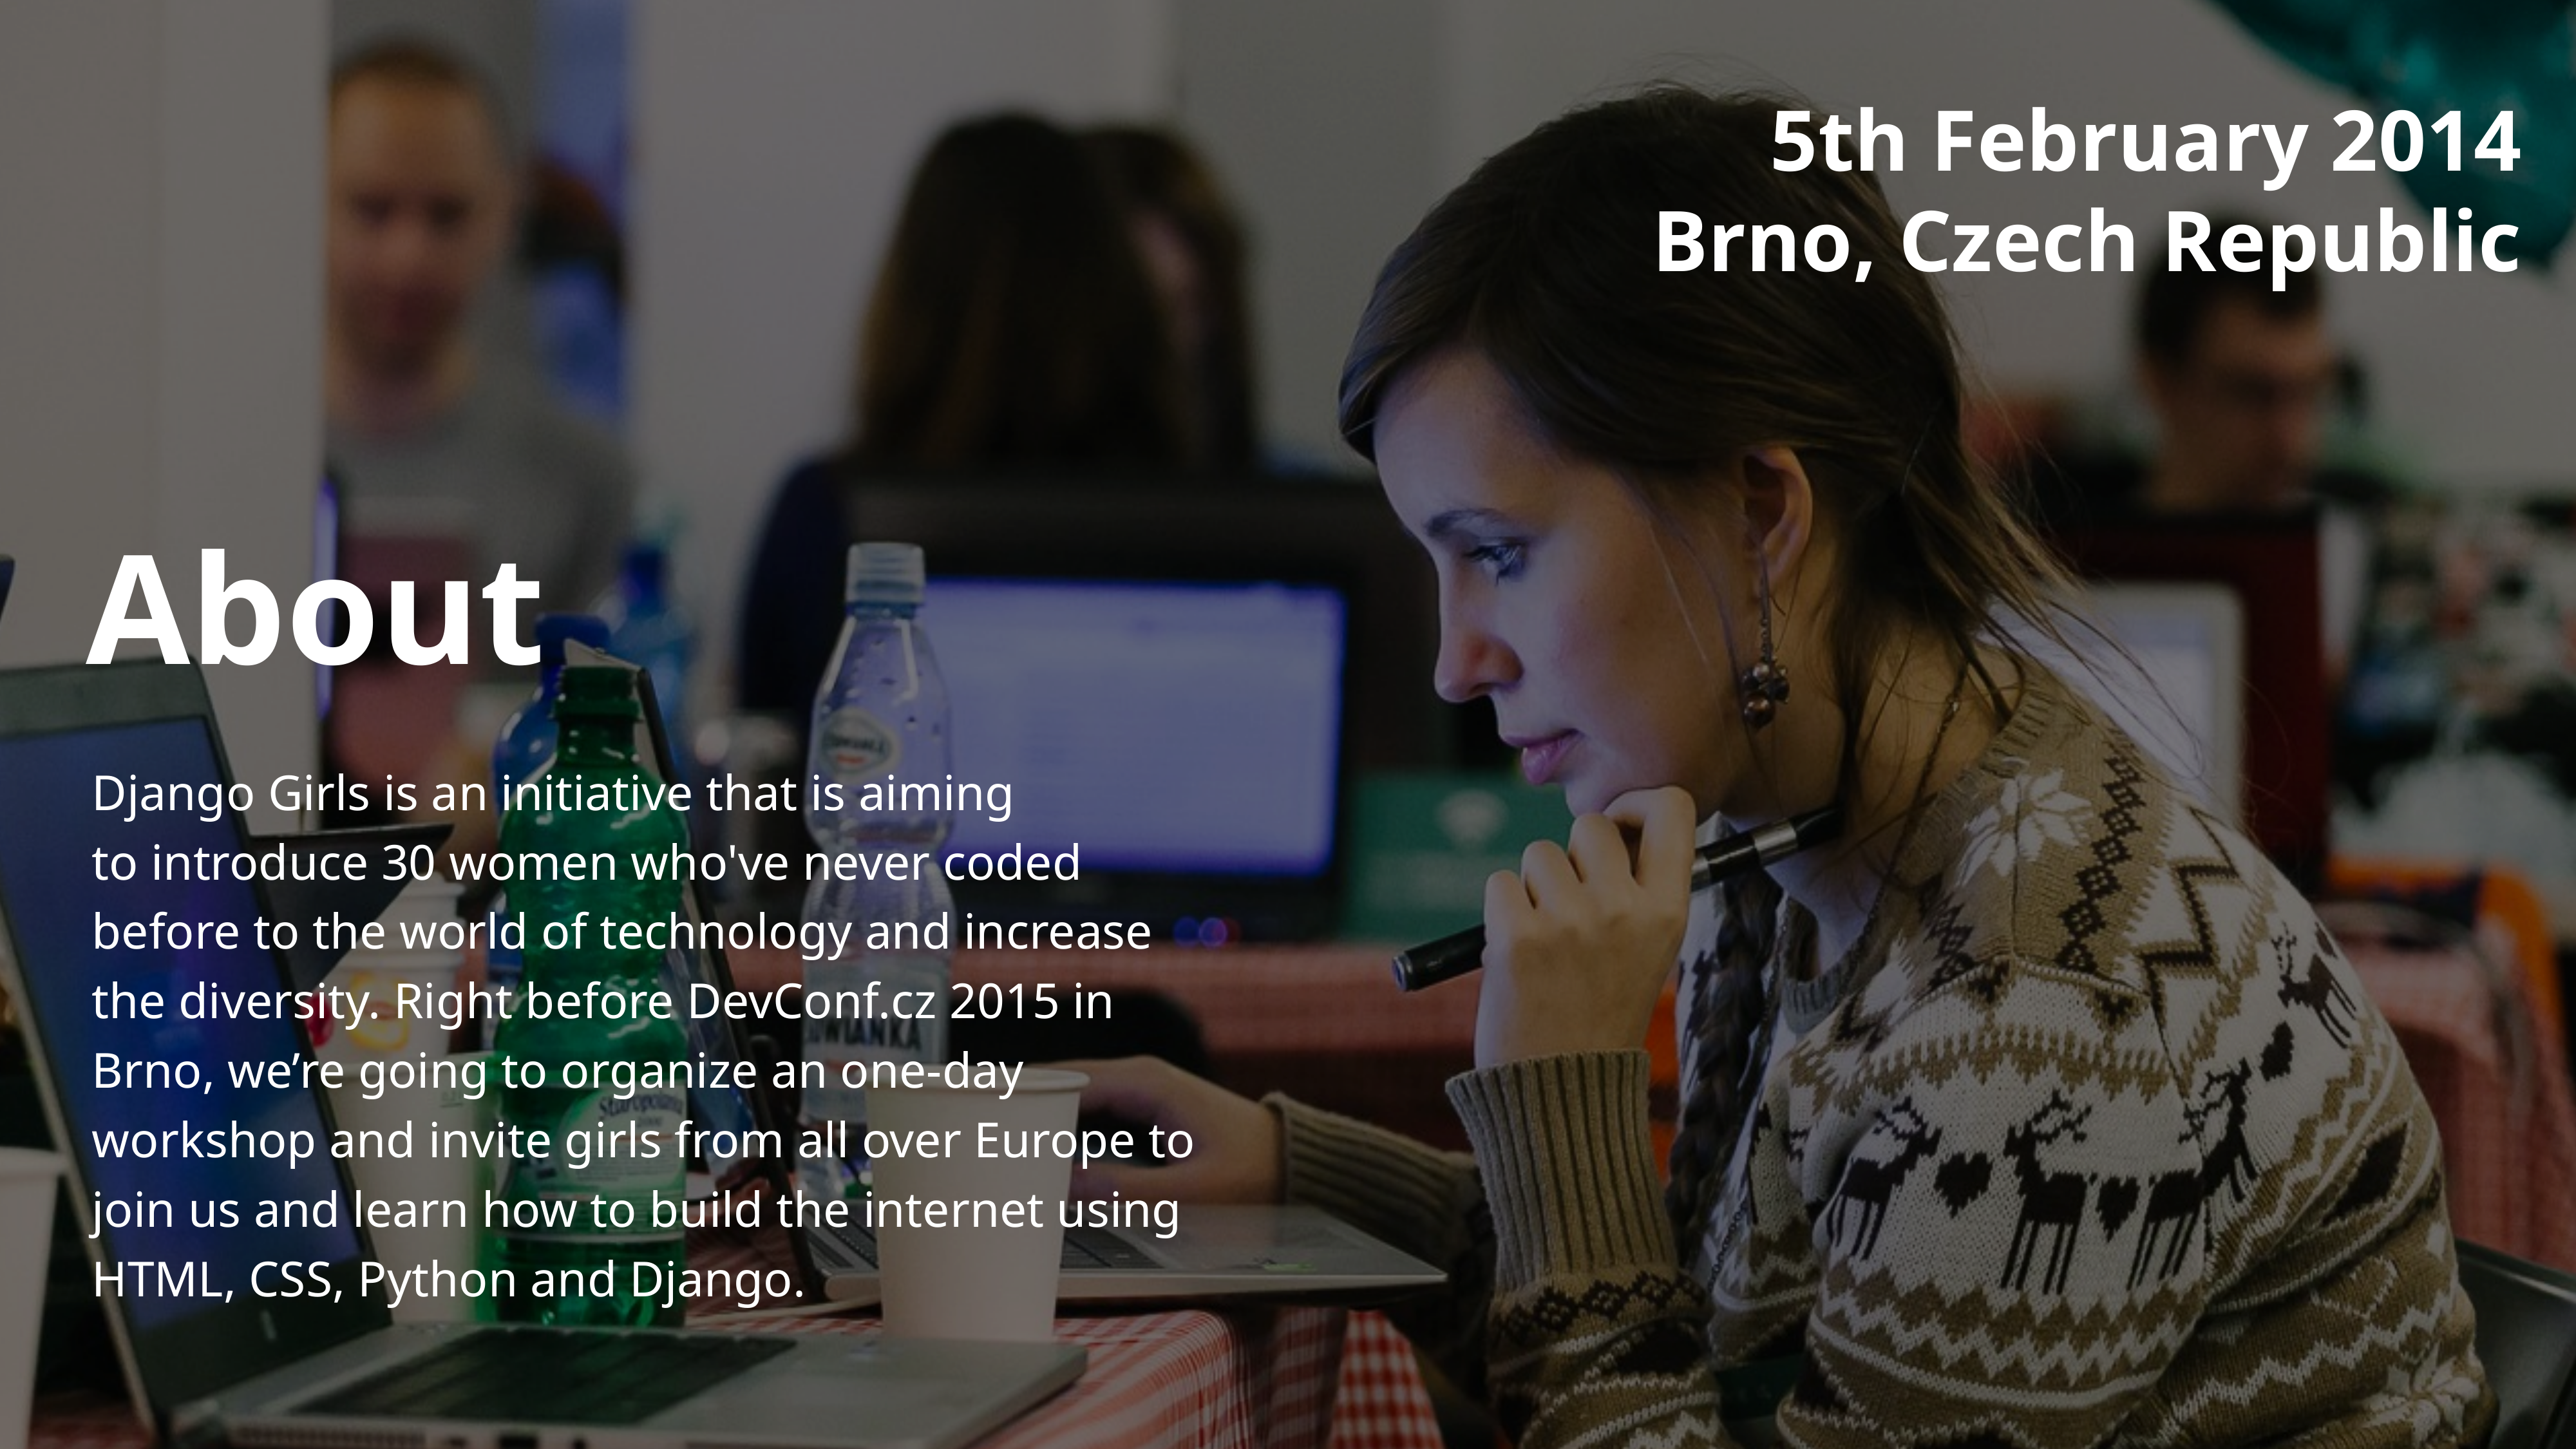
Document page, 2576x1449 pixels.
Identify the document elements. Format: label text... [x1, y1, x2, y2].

title About [86, 482, 2305, 724]
text_box Django Girls is an initiative that is aiming to introduce 30 women who've never coded before to the world of technology and increase the diversity. Right before DevConf.cz 2015 in Brno, we’re going to organize an one-day workshop and invite girls from all over Europe to join us and learn how to build the internet using HTML, CSS, Python and Django. [86, 744, 1204, 1312]
text_box [0, 0, 2576, 1449]
text_box 5th February 2014 Brno, Czech Republic [303, 67, 2522, 309]
